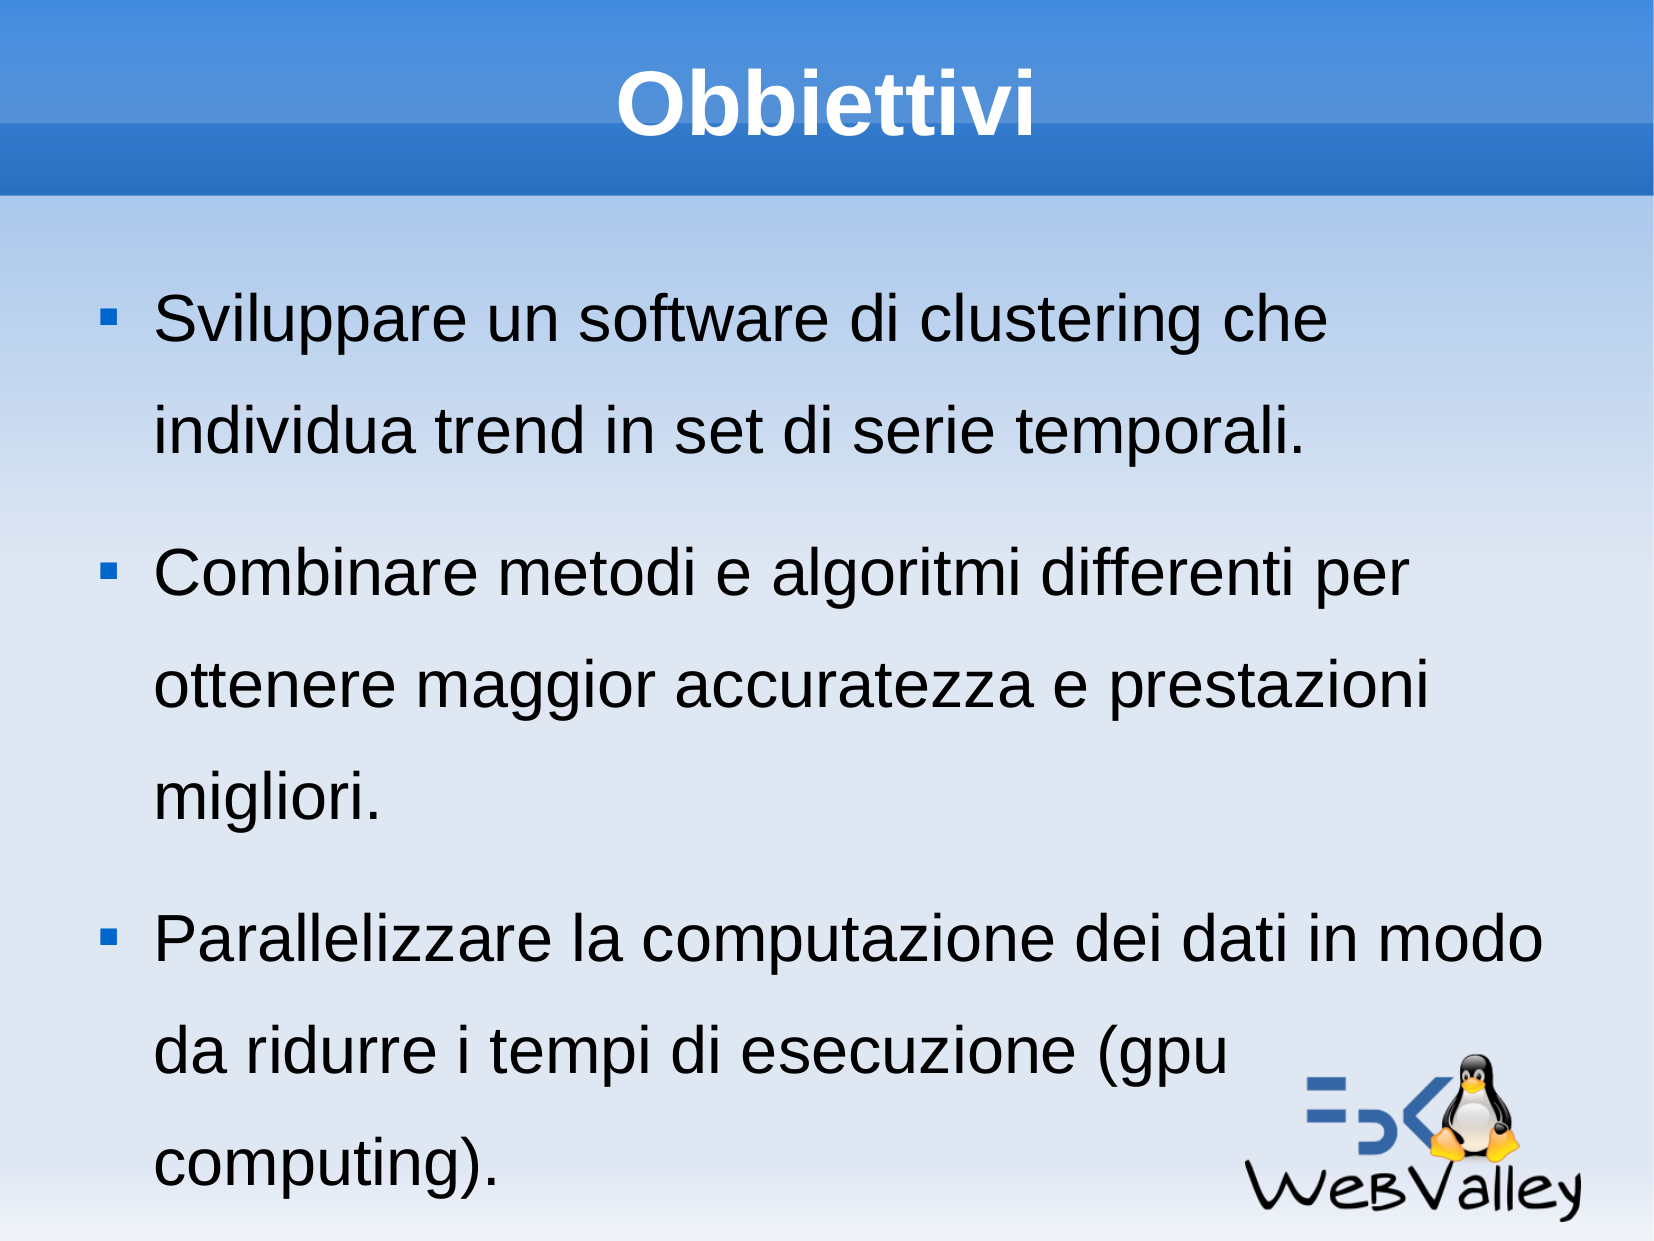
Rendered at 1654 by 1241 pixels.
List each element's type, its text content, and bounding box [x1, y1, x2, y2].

picture [0, 0, 1654, 1241]
list Sviluppare un software di clustering che individua trend in set di serie temporali. Combinare metodi e algoritmi differenti per ottenere maggior accuratezza e prestazioni migliori. Parallelizzare la computazione dei dati in modo da ridurre i tempi di esecuzione (gpu computing). [82, 243, 1571, 1163]
title Obbiettivi [82, 0, 1571, 208]
